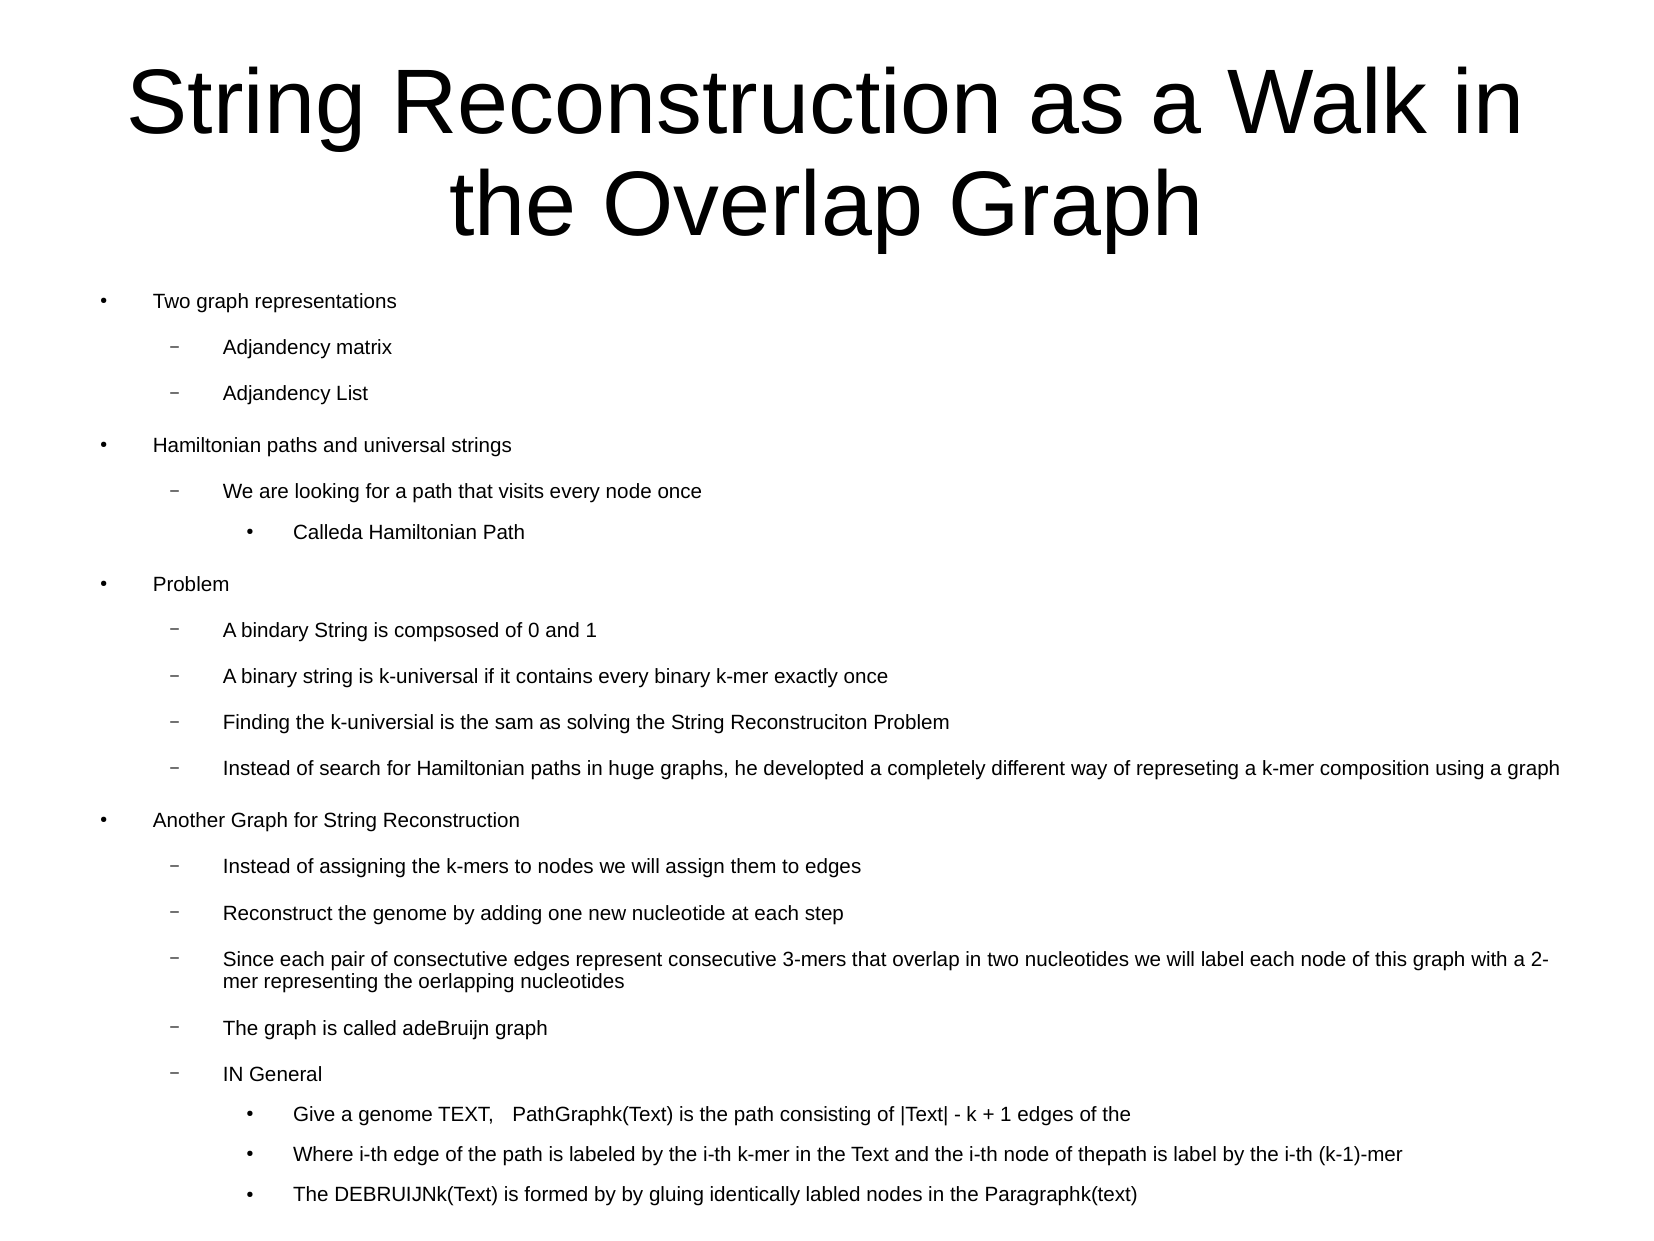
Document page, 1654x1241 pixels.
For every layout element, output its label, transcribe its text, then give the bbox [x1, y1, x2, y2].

title String Reconstruction as a Walk in the Overlap Graph [82, 49, 1571, 257]
list Two graph representations Adjandency matrix Adjandency List Hamiltonian paths and universal strings We are looking for a path that visits every node once Calleda Hamiltonian Path Problem A bindary String is compsosed of 0 and 1 A binary string is k-universal if it contains every binary k-mer exactly once Finding the k-universial is the sam as solving the String Reconstruciton Problem Instead of search for Hamiltonian paths in huge graphs, he developted a completely different way of represeting a k-mer composition using a graph Another Graph for String Reconstruction Instead of assigning the k-mers to nodes we will assign them to edges Reconstruct the genome by adding one new nucleotide at each step Since each pair of consectutive edges represent consecutive 3-mers that overlap in two nucleotides we will label each node of this graph with a 2-mer representing the oerlapping nucleotides The graph is called adeBruijn graph IN General Give a genome TEXT, PathGraphk(Text) is the path consisting of |Text| - k + 1 edges of the Where i-th edge of the path is labeled by the i-th k-mer in the Text and the i-th node of thepath is label by the i-th (k-1)-mer The DEBRUIJNk(Text) is formed by by gluing identically labled nodes in the Paragraphk(text) [82, 290, 1583, 1217]
